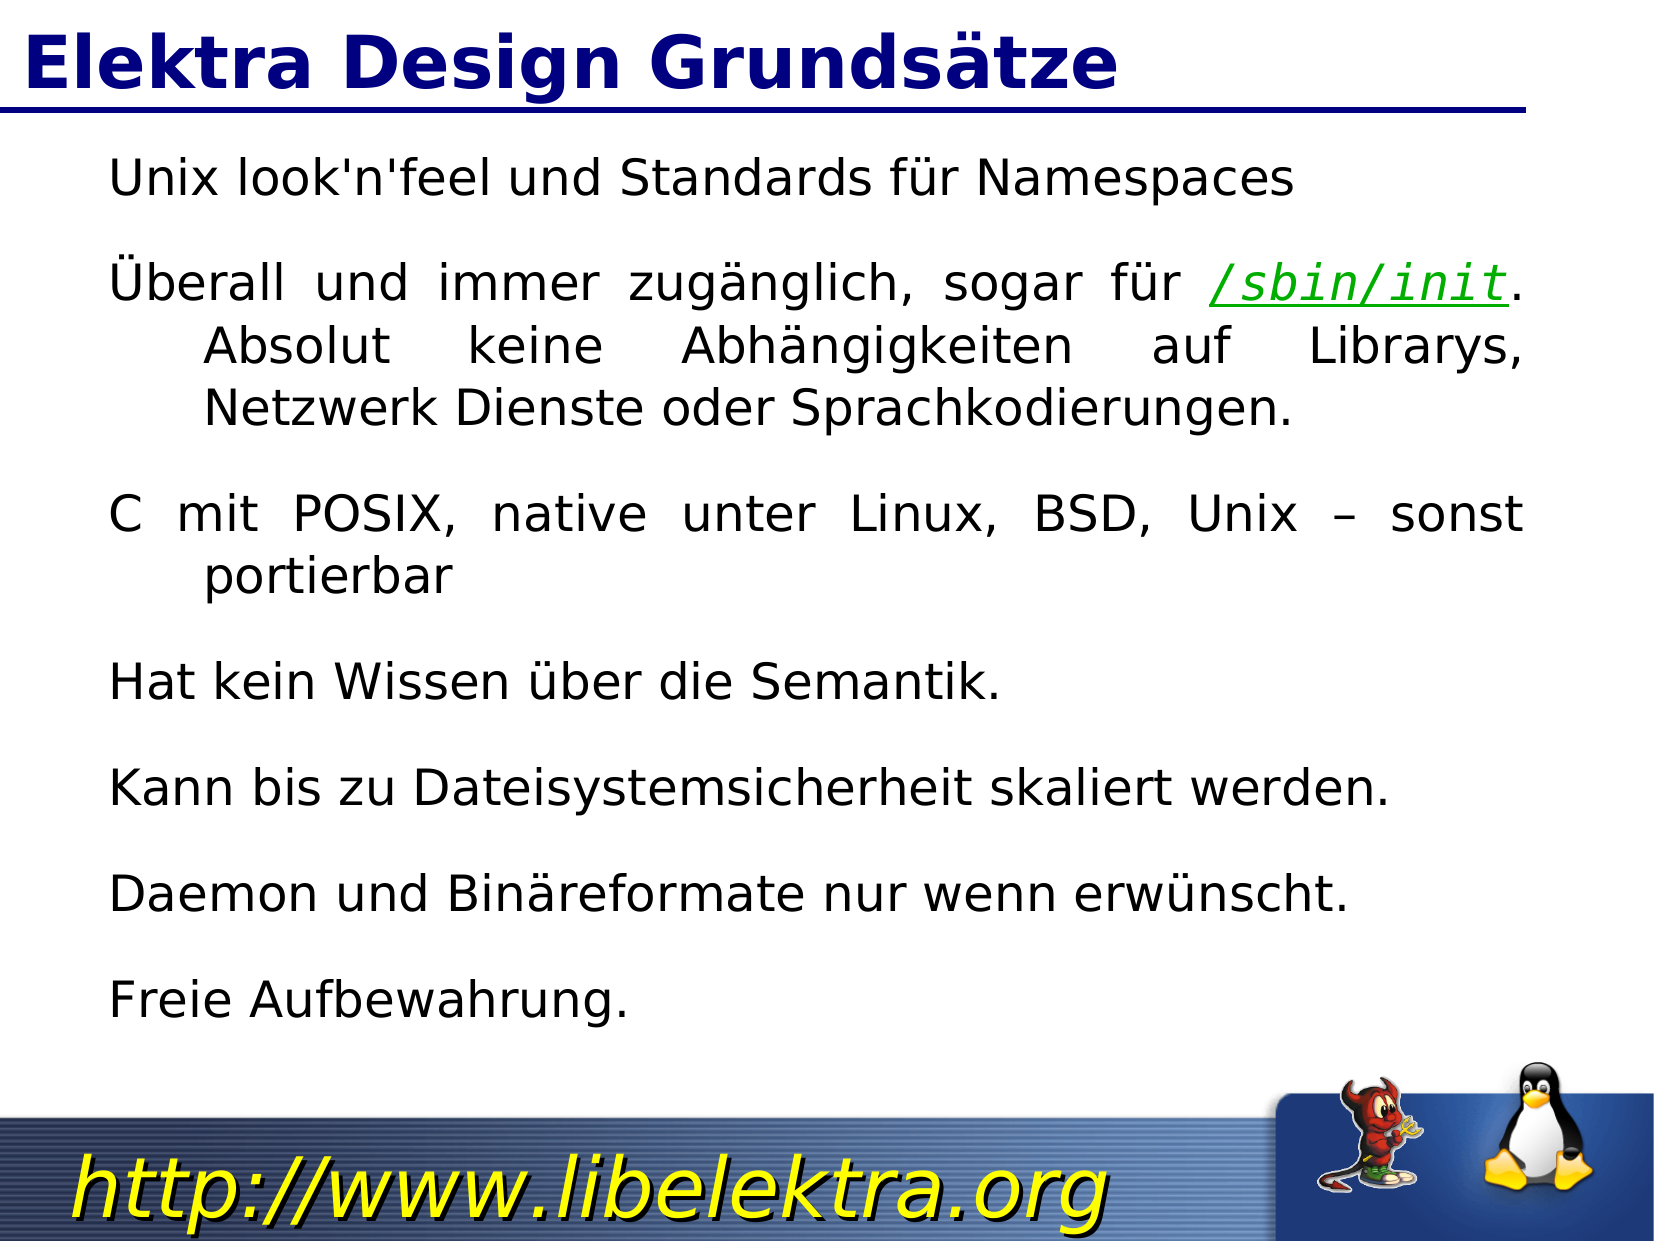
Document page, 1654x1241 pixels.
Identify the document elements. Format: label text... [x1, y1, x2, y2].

text_box Elektra Design Grundsätze [22, 14, 1611, 111]
list Unix look'n'feel und Standards für Namespaces Überall und immer zugänglich, sogar für /sbin/init. Absolut keine Abhängigkeiten auf Librarys, Netzwerk Dienste oder Sprachkodierungen. C mit POSIX, native unter Linux, BSD, Unix – sonst portierbar Hat kein Wissen über die Semantik. Kann bis zu Dateisystemsicherheit skaliert werden. Daemon und Binäreformate nur wenn erwünscht. Freie Aufbewahrung. [58, 136, 1541, 1104]
picture [0, 1061, 1654, 1241]
